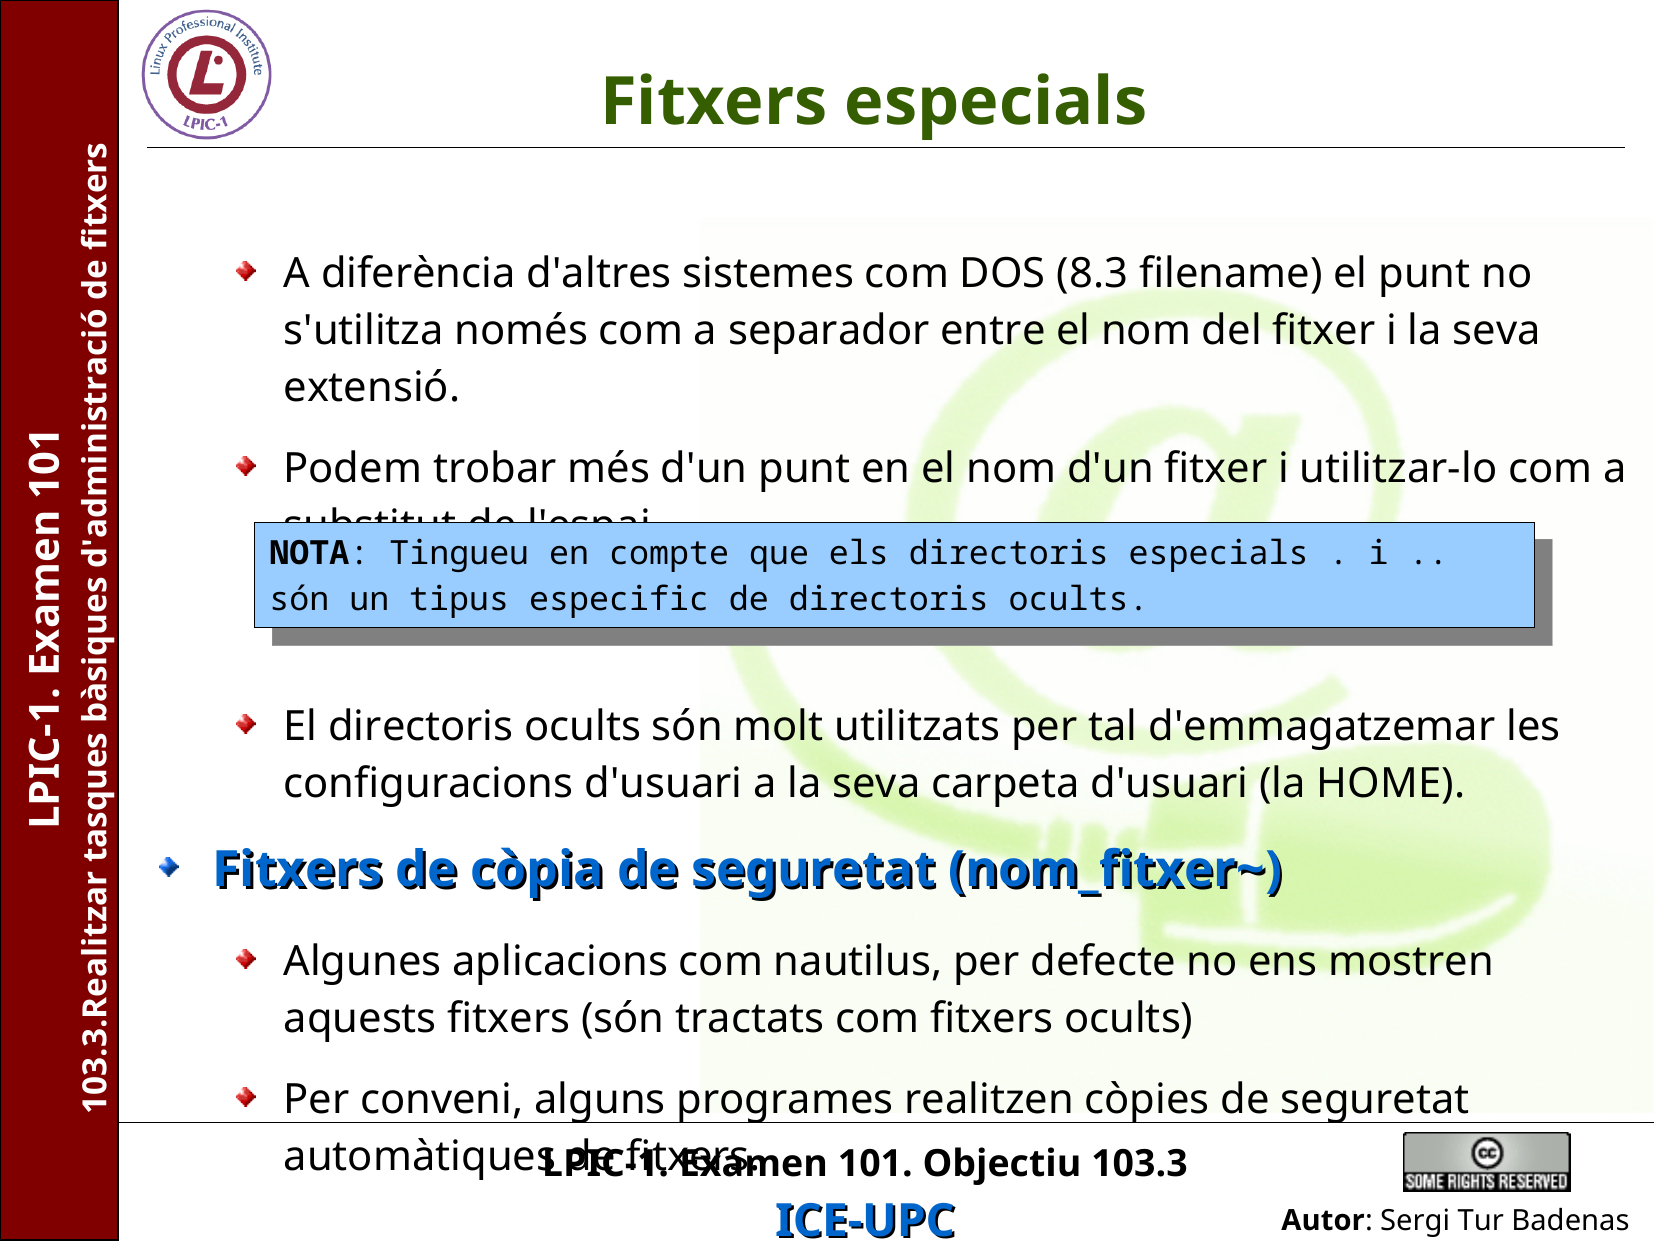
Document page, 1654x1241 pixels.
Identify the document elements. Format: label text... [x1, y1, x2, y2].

picture [1330, 1093, 1342, 1110]
picture [1055, 1093, 1067, 1113]
picture [975, 1087, 996, 1113]
picture [1306, 1093, 1318, 1100]
text_box NOTA: Tingueu en compte que els directoris especials . i .. són un tipus especific de directoris ocults. [254, 522, 1535, 628]
picture [951, 1102, 961, 1110]
picture [998, 1087, 1239, 1113]
picture [750, 1093, 762, 1110]
title Fitxers especials [129, 56, 1619, 141]
picture [1252, 1093, 1264, 1100]
picture [793, 1102, 803, 1110]
picture [832, 1093, 843, 1113]
picture [818, 1093, 829, 1113]
list A diferència d'altres sistemes com DOS (8.3 filename) el punt no s'utilitza només com a separador entre el nom del fitxer i la seva extensió. Podem trobar més d'un punt en el nom d'un fitxer i utilitzar-lo com a substitut de l'espai El directoris ocults són molt utilitzats per tal d'emmagatzemar les configuracions d'usuari a la seva carpeta d'usuari (la HOME). Fitxers de còpia de seguretat (nom_fitxer~) Algunes aplicacions com nautilus, per defecte no ens mostren aquests fitxers (són tractats com fitxers ocults) Per conveni, alguns programes realitzen còpies de seguretat automàtiques de fitxers. [141, 242, 1630, 1087]
picture [135, 5, 277, 56]
picture [1424, 1087, 1460, 1113]
picture [700, 217, 1654, 1113]
picture [725, 1093, 738, 1110]
picture [1403, 1132, 1571, 1192]
picture [700, 1087, 972, 1113]
picture [927, 1093, 939, 1100]
picture [236, 1087, 256, 1107]
picture [1136, 1093, 1149, 1110]
picture [1110, 1093, 1123, 1110]
picture [856, 1093, 868, 1100]
picture [1242, 1087, 1422, 1113]
picture [1226, 1093, 1238, 1110]
picture [1030, 1093, 1042, 1100]
picture [1398, 1093, 1410, 1100]
picture [1437, 1102, 1447, 1110]
picture [1172, 1093, 1184, 1100]
